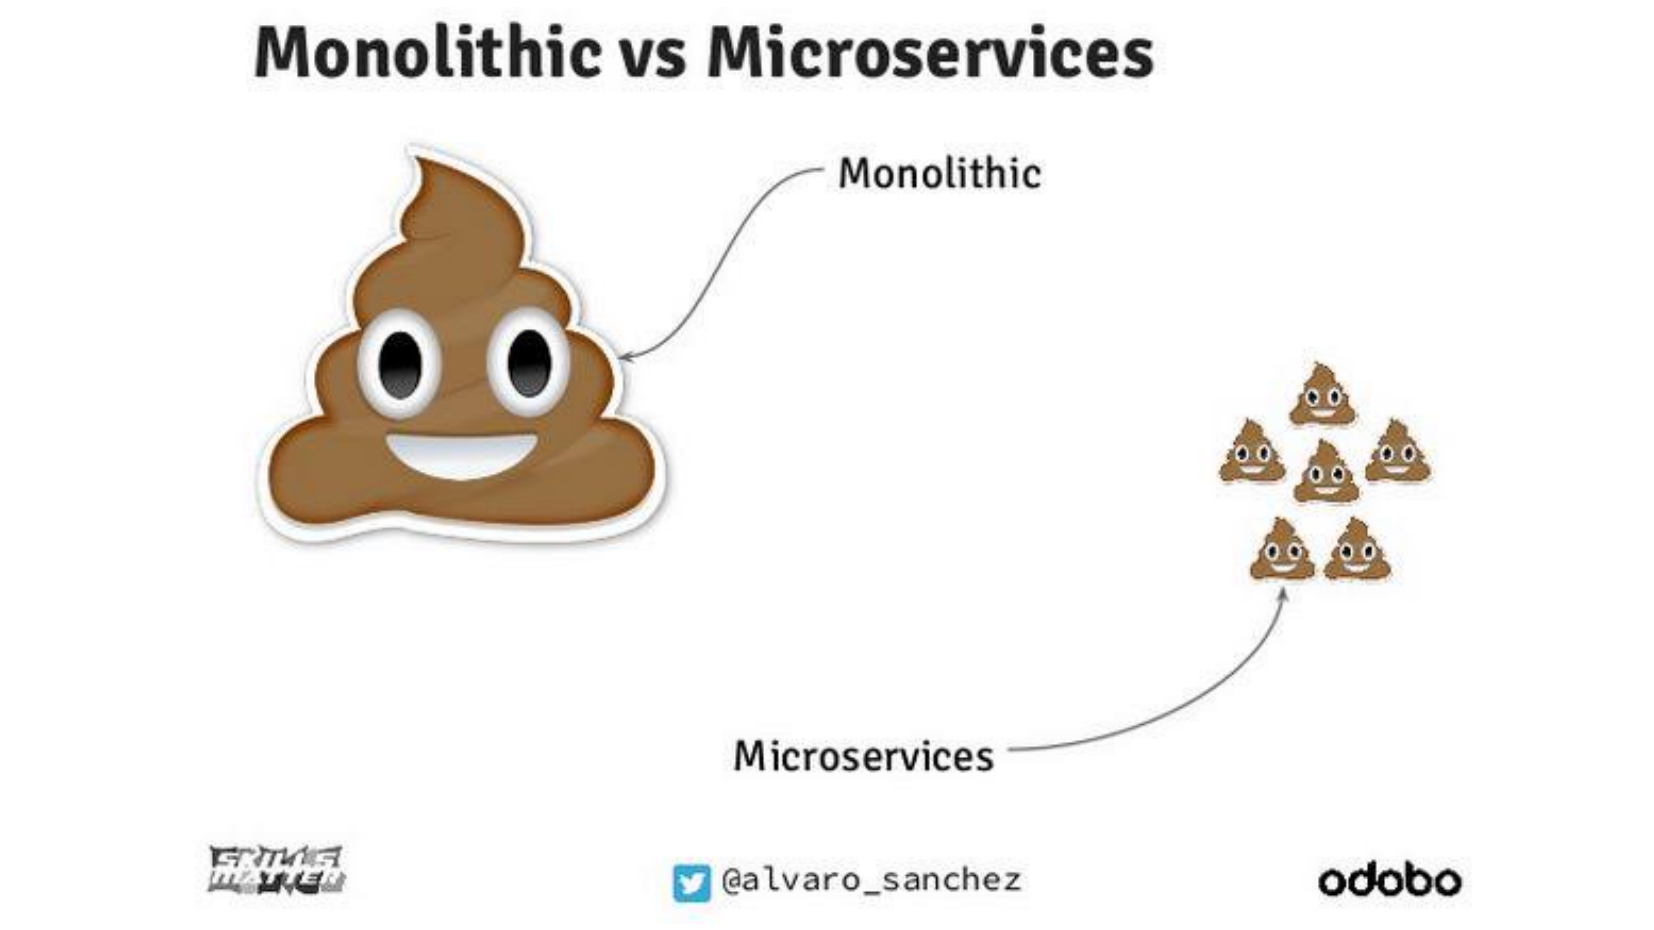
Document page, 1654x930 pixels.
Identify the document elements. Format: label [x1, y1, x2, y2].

picture [179, 7, 1500, 924]
